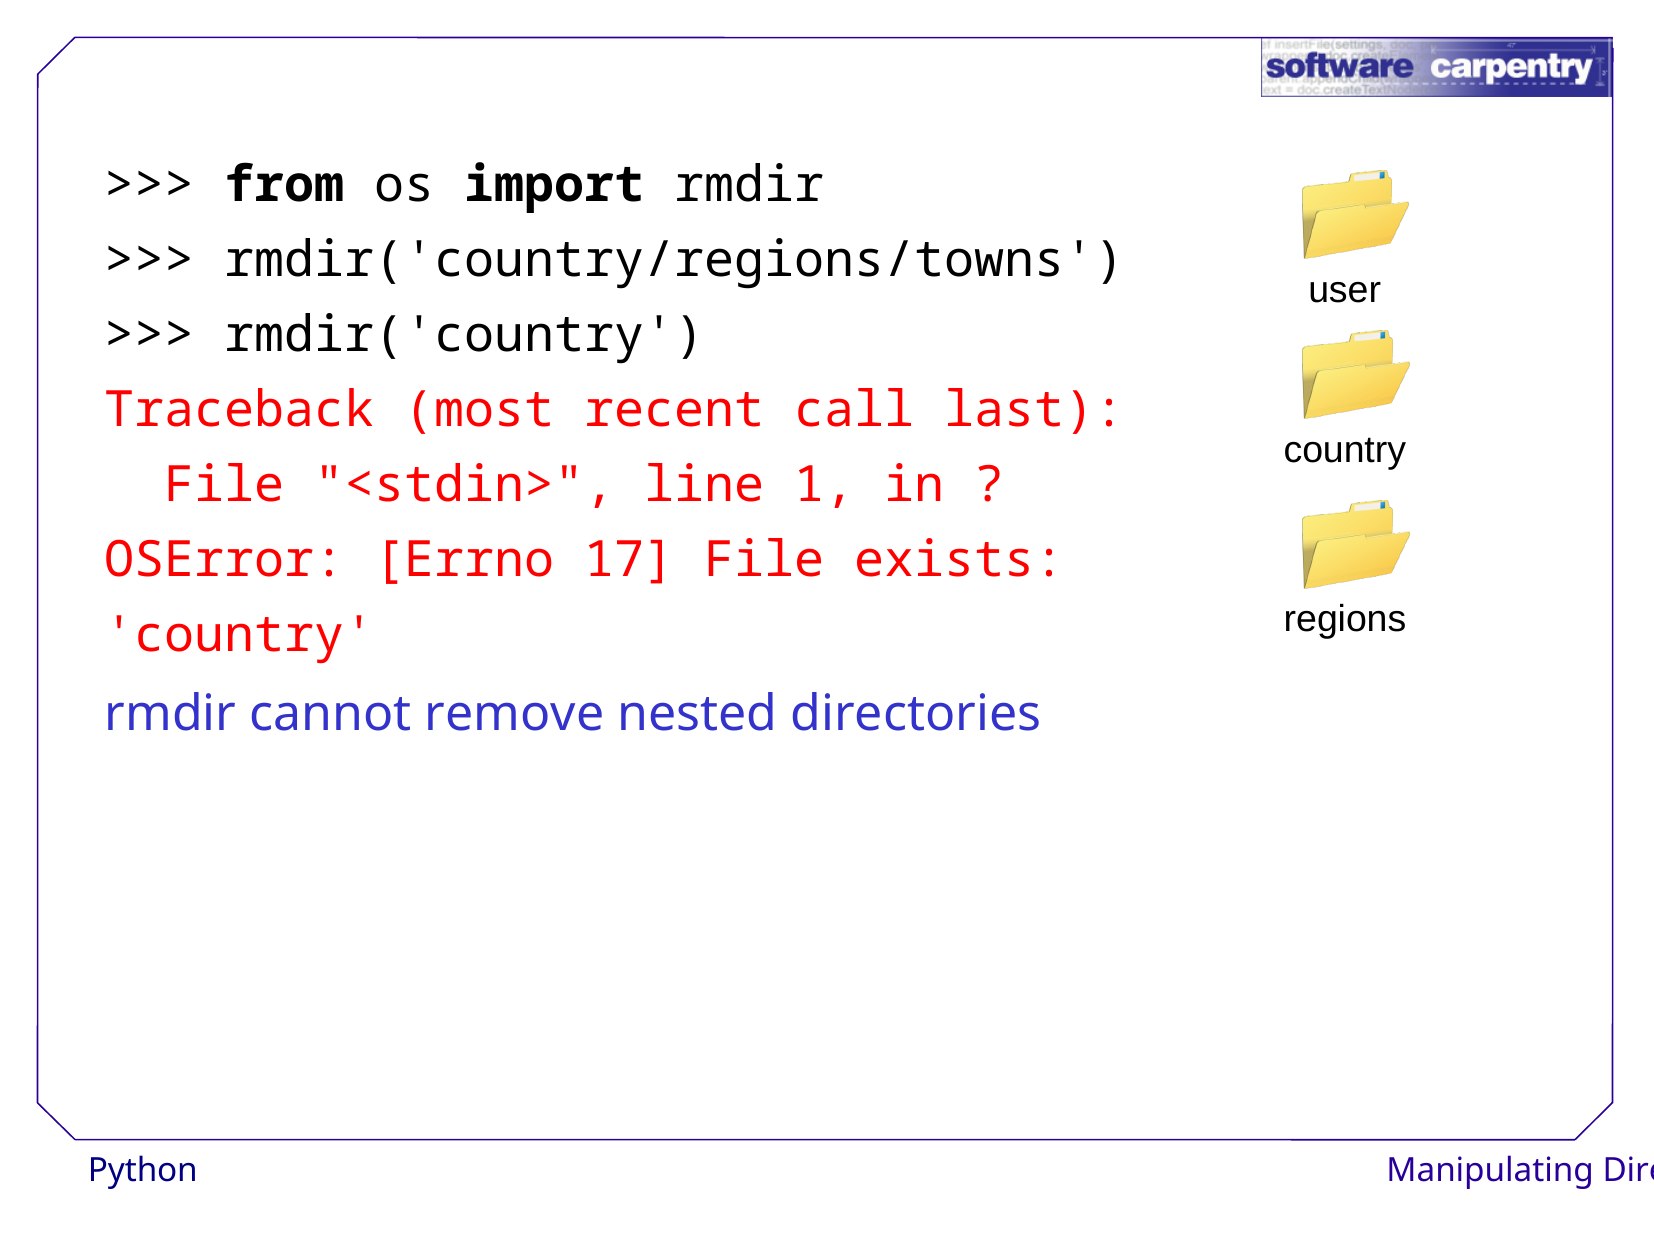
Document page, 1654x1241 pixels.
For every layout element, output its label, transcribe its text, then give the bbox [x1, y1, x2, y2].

text_box user [1293, 261, 1396, 319]
text_box country [1268, 420, 1422, 479]
picture [1298, 156, 1413, 273]
text_box regions [1268, 590, 1422, 649]
text_box rmdir cannot remove nested directories [89, 657, 809, 753]
picture [1298, 316, 1414, 432]
picture [1261, 39, 1613, 97]
picture [1298, 486, 1414, 602]
text_box >>> from os import rmdir >>> rmdir('country/regions/towns') >>> rmdir('country') Traceback (most recent call last): File "<stdin>", line 1, in ? OSError: [Errno 17] File exists: 'country' [89, 128, 1512, 1037]
